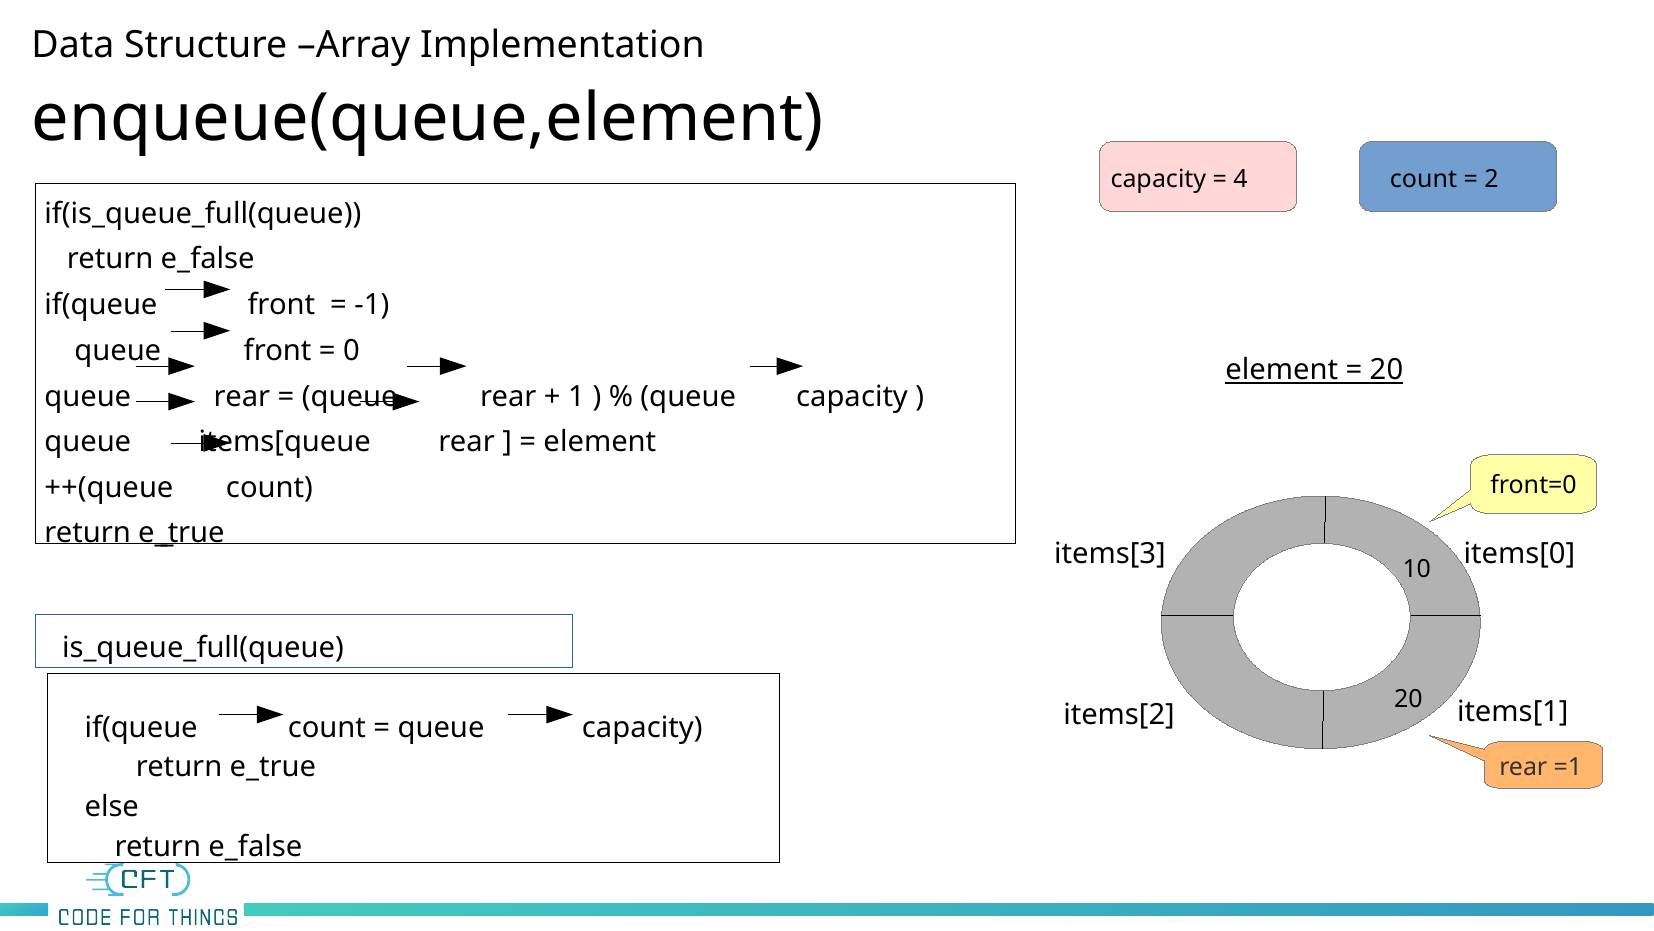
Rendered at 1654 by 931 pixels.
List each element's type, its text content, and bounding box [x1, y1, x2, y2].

text_box [35, 614, 573, 668]
text_box items[3] [1039, 524, 1208, 574]
text_box [212, 842, 220, 847]
text_box 10 [1387, 543, 1450, 588]
text_box items[2] [1048, 685, 1208, 735]
text_box [1161, 496, 1481, 749]
text_box [1101, 206, 1295, 212]
text_box if(is_queue_full(queue)) return e_false if(queue front = -1) queue front = 0 queue rear = (queue rear + 1 ) % (queue capacity ) queue items[queue rear ] = element ++(queue count) return e_true [29, 184, 1046, 520]
picture [59, 863, 237, 925]
text_box [35, 520, 1016, 544]
text_box [252, 848, 259, 854]
text_box front=0 [1429, 454, 1597, 522]
title Data Structure –Array Implementation enqueue(queue,element) [31, 12, 1535, 166]
text_box 20 [1379, 673, 1442, 718]
text_box capacity = 4 [1089, 153, 1312, 206]
text_box [1361, 206, 1555, 212]
text_box [1359, 141, 1557, 153]
text_box is_queue_full(queue) if(queue count = queue capacity) return e_true else return e_false [47, 619, 733, 840]
text_box [1429, 735, 1484, 761]
text_box [47, 673, 780, 863]
text_box [1099, 141, 1297, 153]
text_box count = 2 [1349, 153, 1571, 206]
text_box [289, 842, 297, 847]
text_box rear =1 [1484, 741, 1610, 786]
text_box [158, 840, 166, 854]
text_box items[1] [1442, 682, 1609, 732]
text_box items[0] [1448, 524, 1609, 574]
text_box element = 20 [1210, 340, 1441, 390]
text_box [130, 842, 138, 847]
